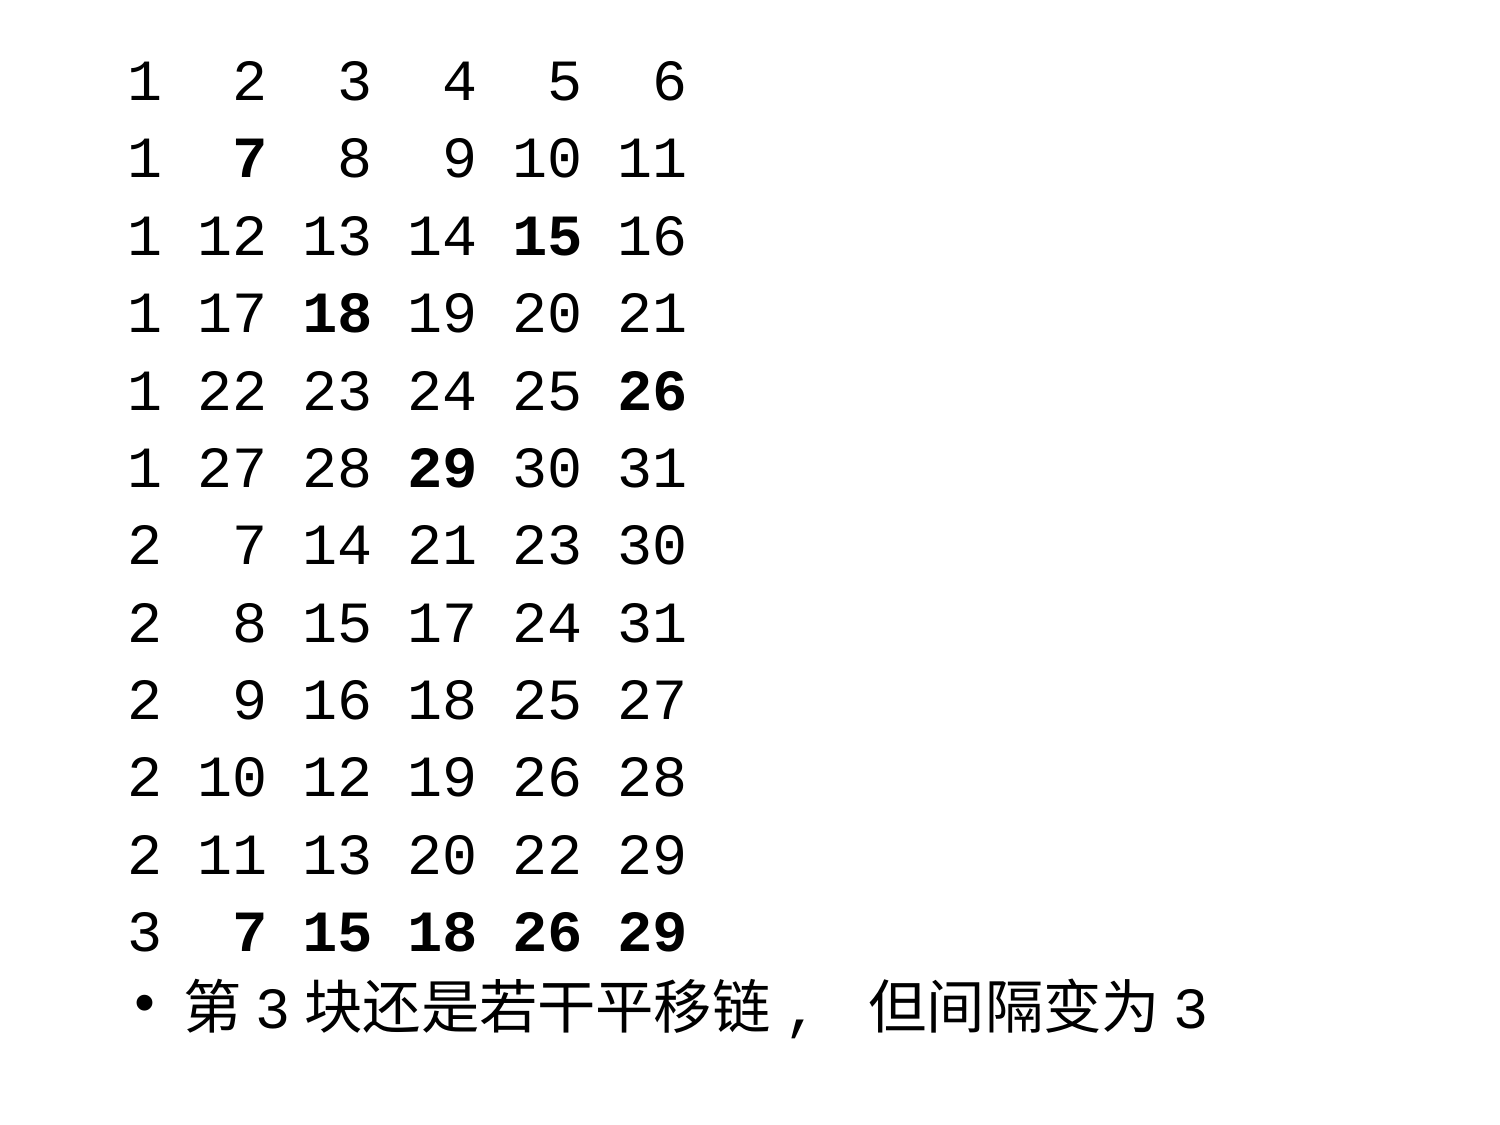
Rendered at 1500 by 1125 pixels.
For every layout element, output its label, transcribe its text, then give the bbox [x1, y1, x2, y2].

list 1 2 3 4 5 6 1 7 8 9 10 11 1 12 13 14 15 16 1 17 18 19 20 21 1 22 23 24 25 26 1 27 28 29 30 31 2 7 14 21 23 30 2 8 15 17 24 31 2 9 16 18 25 27 2 10 12 19 26 28 2 11 13 20 22 29 3 7 15 18 26 29 第3块还是若干平移链, 但间隔变为3 [112, 42, 1388, 1083]
